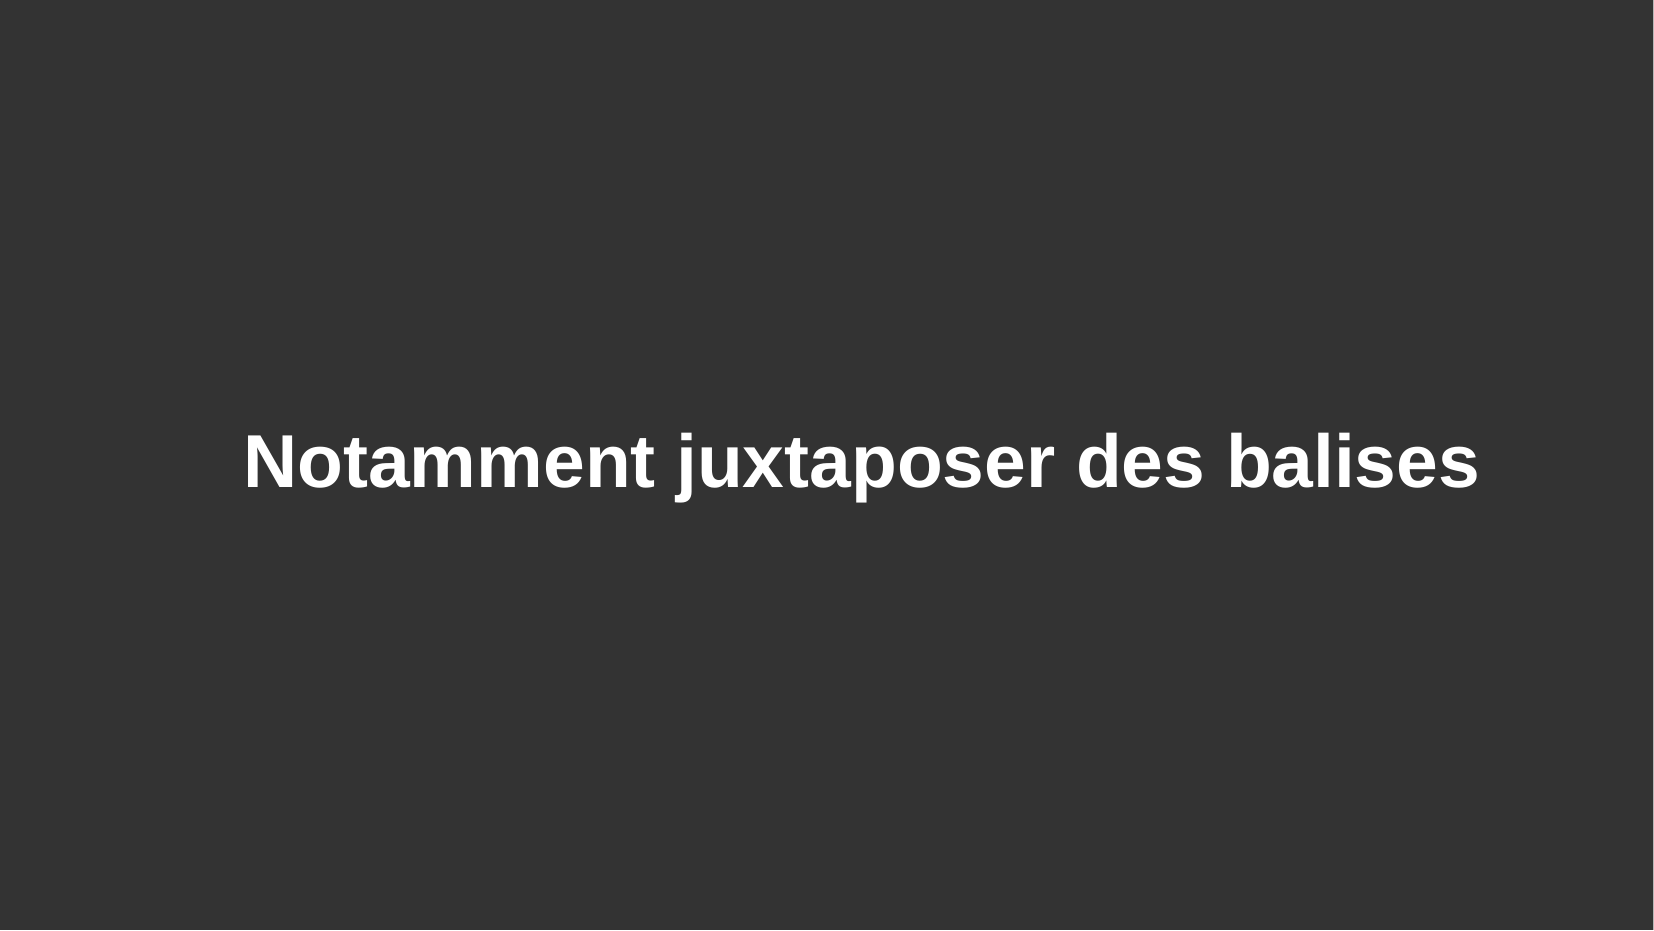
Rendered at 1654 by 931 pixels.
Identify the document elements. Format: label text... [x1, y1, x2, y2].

list Notamment juxtaposer des balises [64, 419, 1589, 511]
